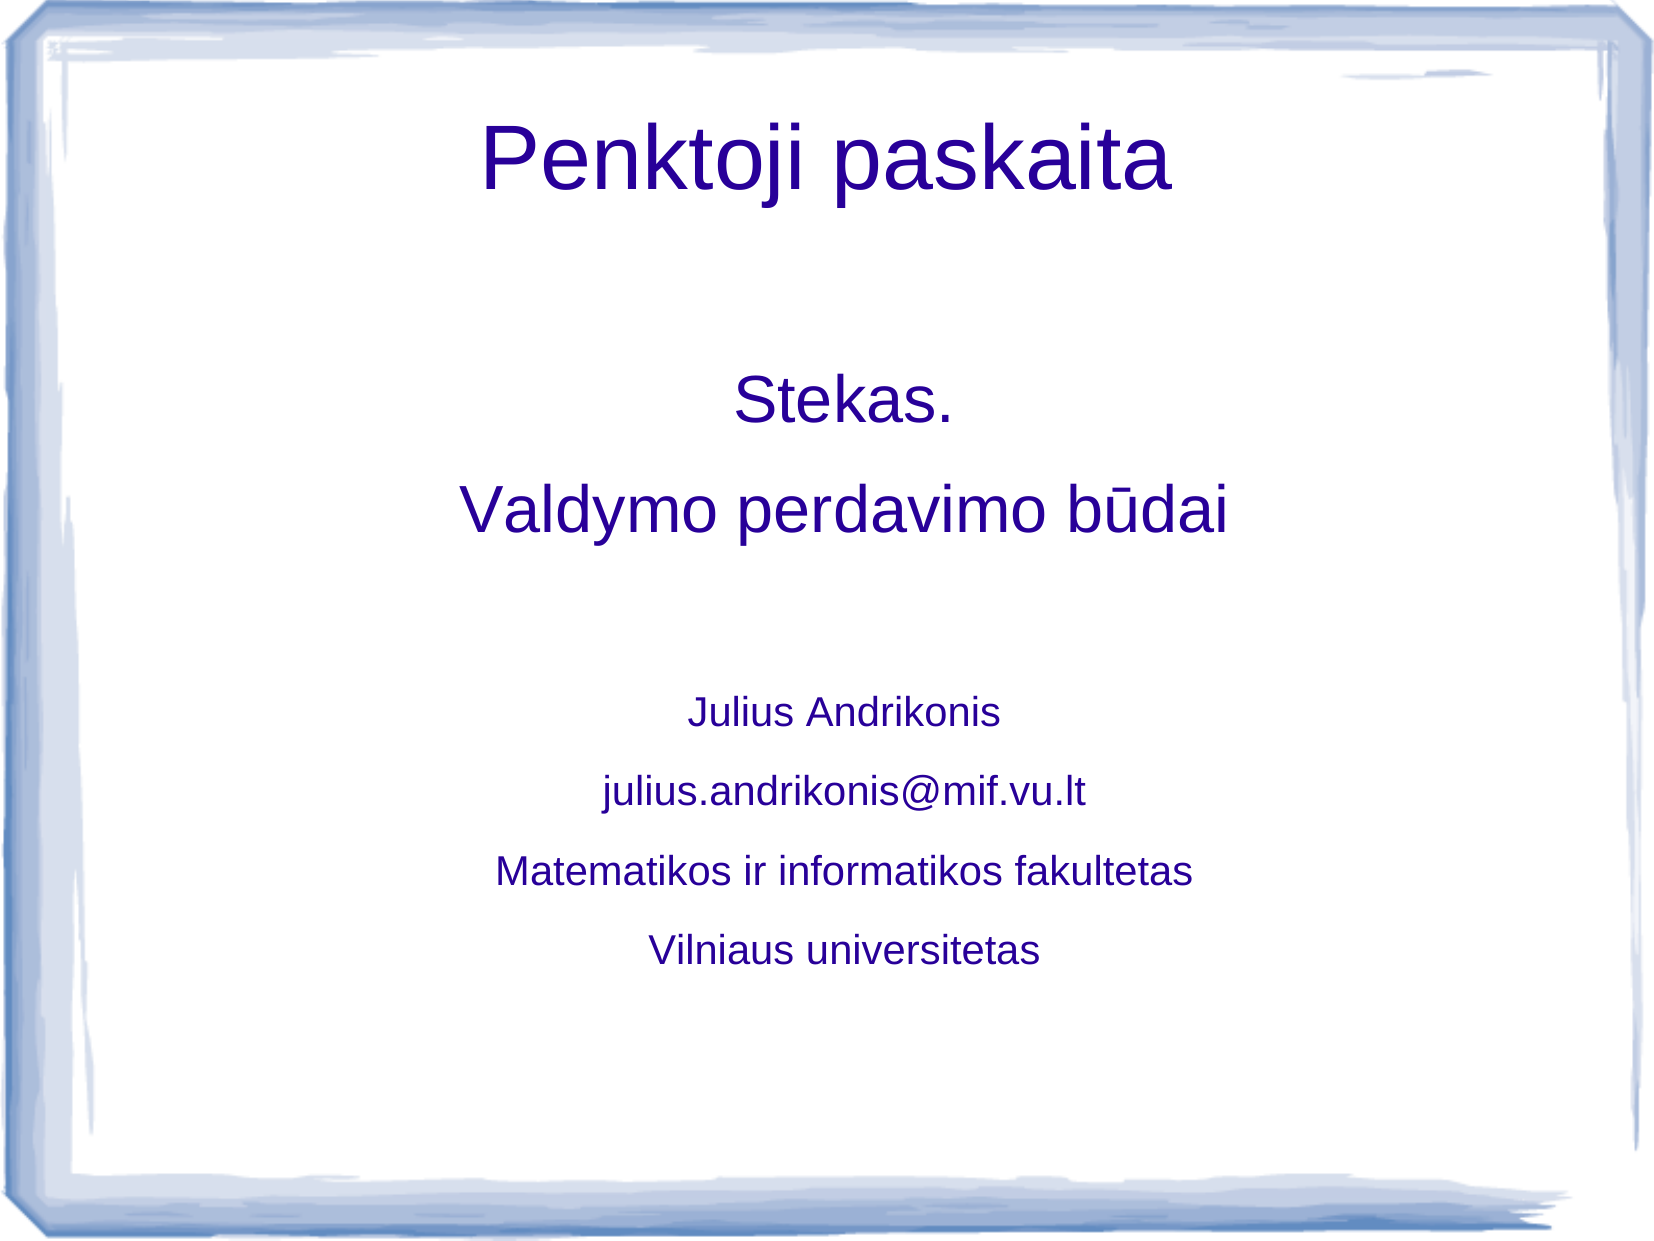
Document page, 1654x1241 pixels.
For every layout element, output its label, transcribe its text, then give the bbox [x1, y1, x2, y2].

title Penktoji paskaita [82, 56, 1571, 250]
subtitle Stekas. Valdymo perdavimo būdai Julius Andrikonis julius.andrikonis@mif.vu.lt Matematikos ir informatikos fakultetas Vilniaus universitetas [118, 332, 1571, 997]
